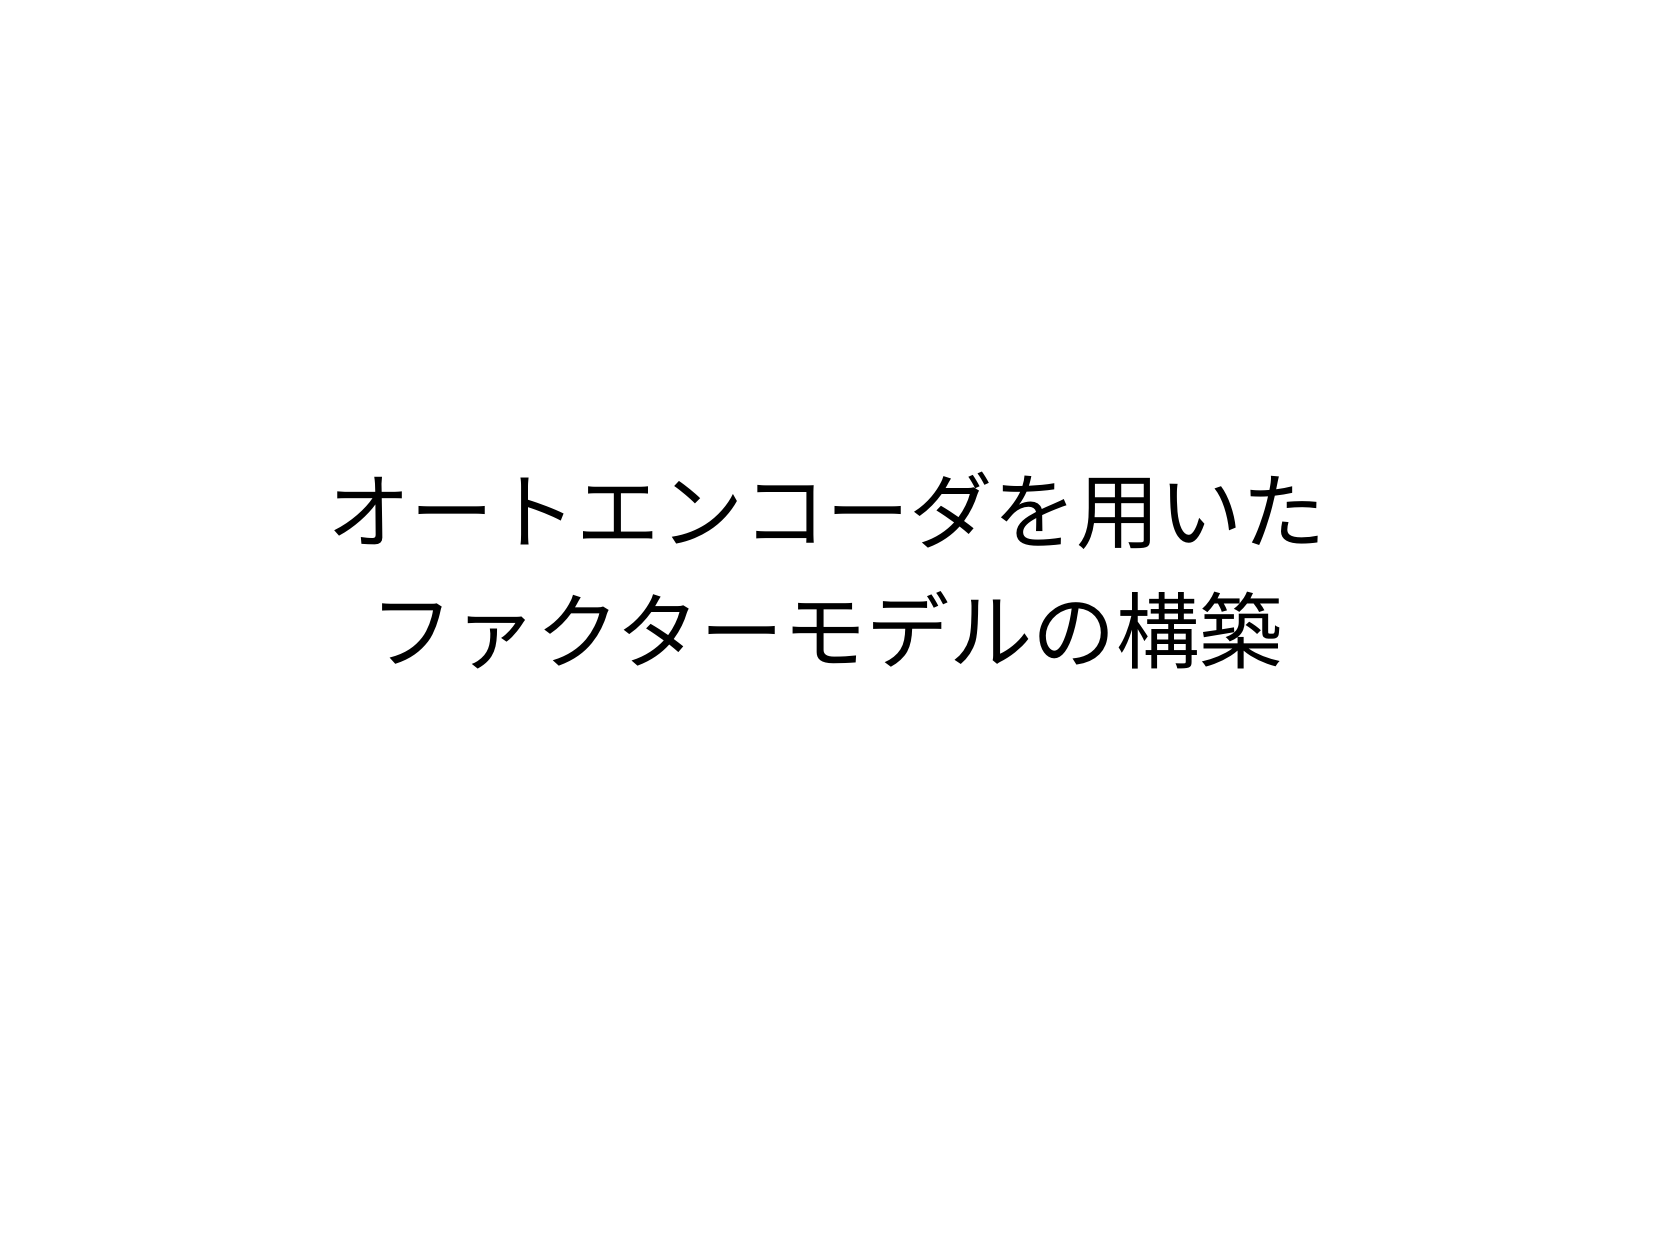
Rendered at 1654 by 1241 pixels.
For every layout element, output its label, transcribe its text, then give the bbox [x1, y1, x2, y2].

subtitle オートエンコーダを用いた ファクターモデルの構築 [35, 23, 1619, 1109]
